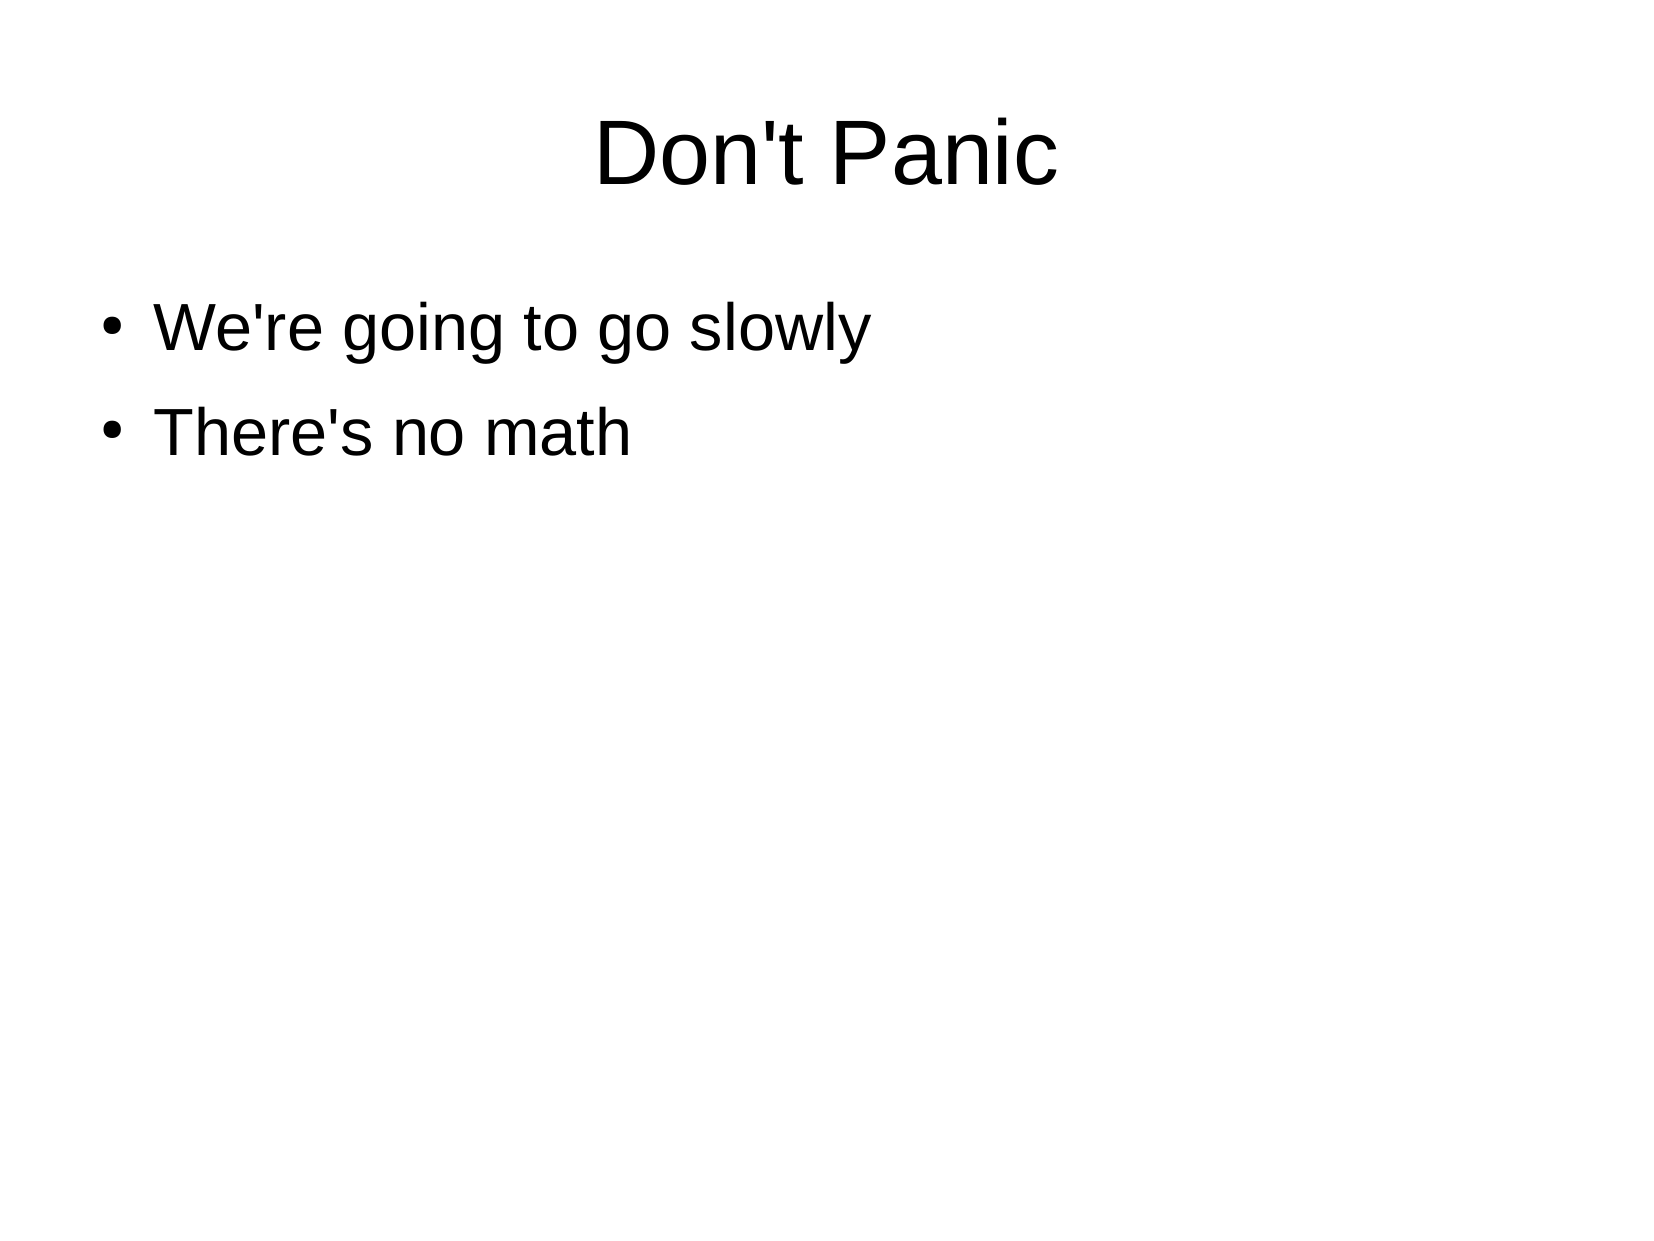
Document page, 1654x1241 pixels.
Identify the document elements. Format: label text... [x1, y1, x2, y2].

list We're going to go slowly There's no math [82, 290, 1571, 1109]
title Don't Panic [82, 49, 1571, 257]
